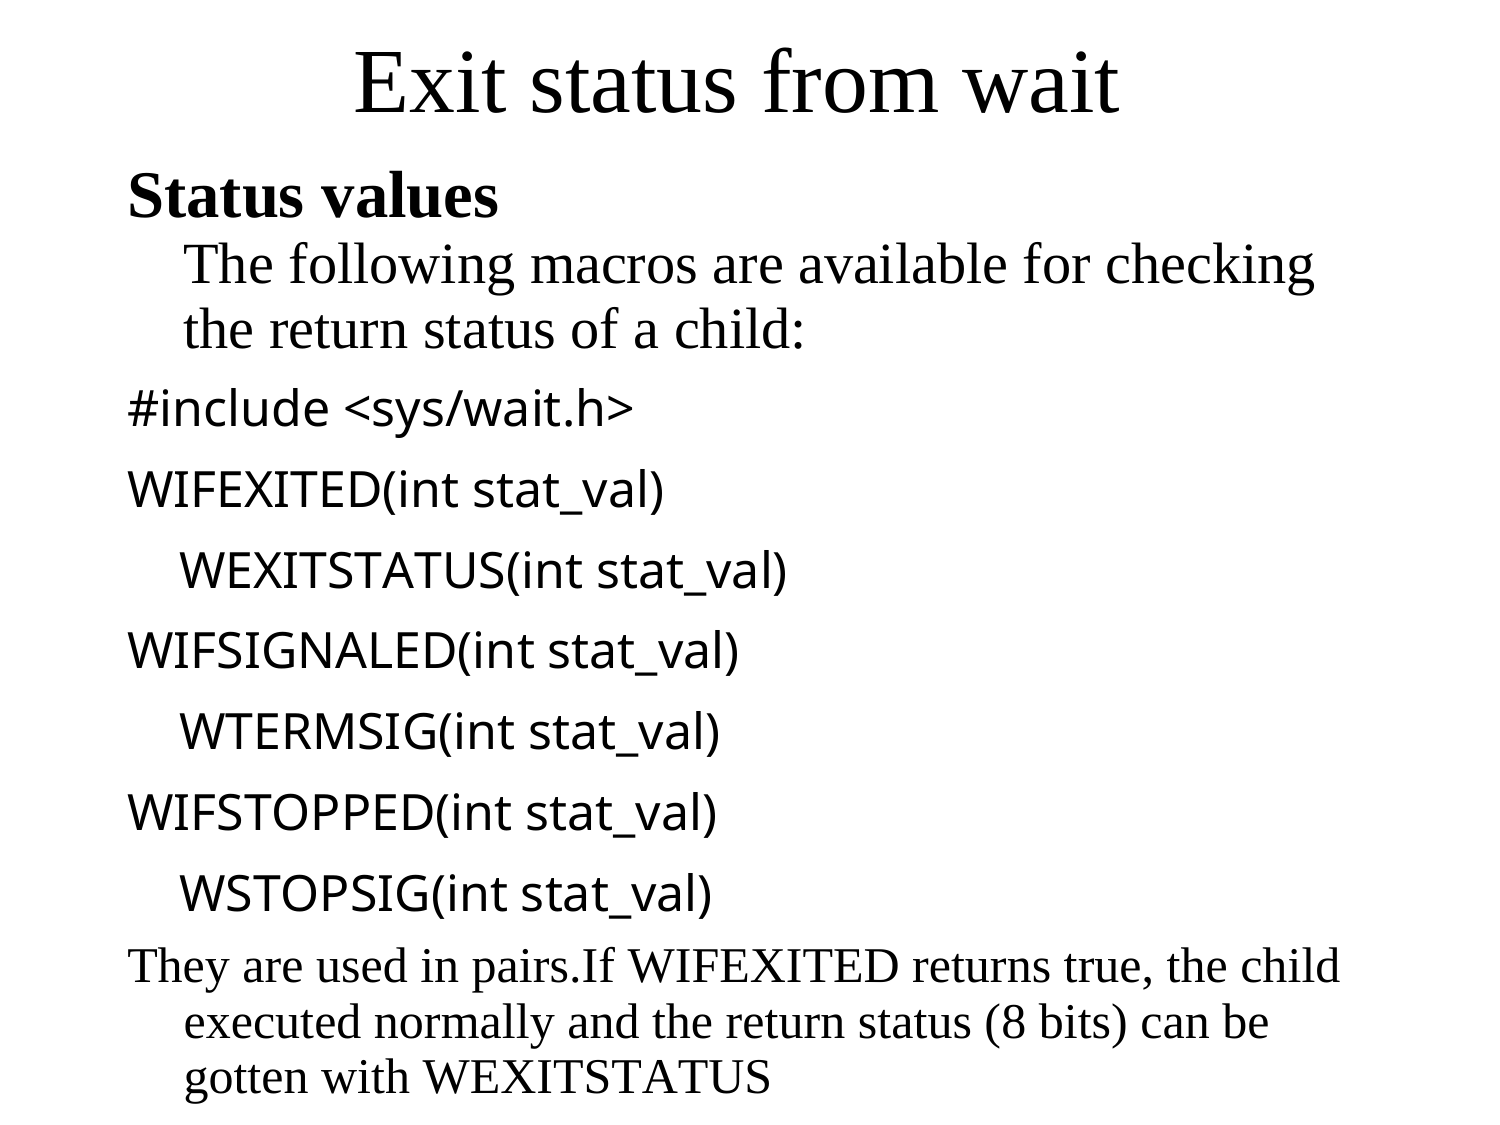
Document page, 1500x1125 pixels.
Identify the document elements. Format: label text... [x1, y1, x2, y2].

list Status values The following macros are available for checking the return status of a child: #include <sys/wait.h> WIFEXITED(int stat_val) WEXITSTATUS(int stat_val) WIFSIGNALED(int stat_val) WTERMSIG(int stat_val) WIFSTOPPED(int stat_val) WSTOPSIG(int stat_val) They are used in pairs.If WIFEXITED returns true, the child executed normally and the return status (8 bits) can be gotten with WEXITSTATUS [112, 149, 1388, 1125]
title Exit status from wait [99, 0, 1375, 163]
